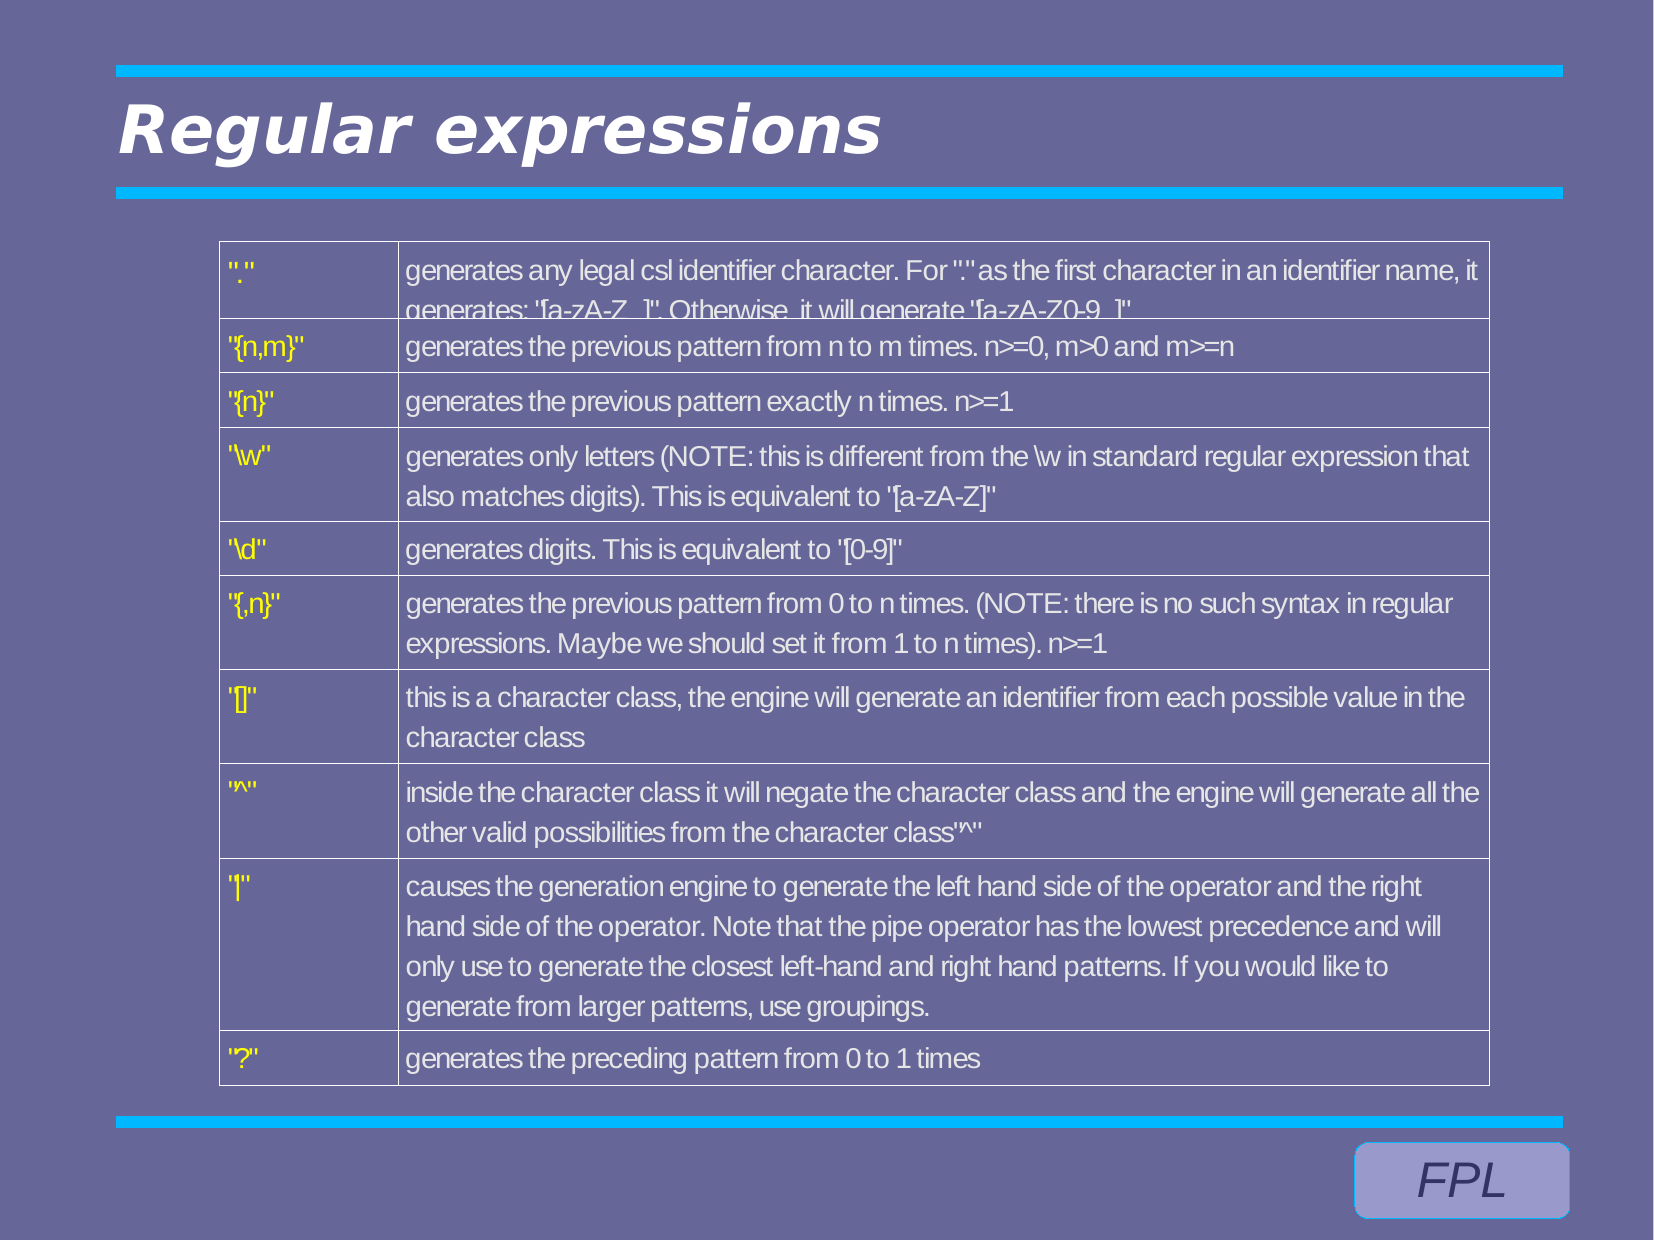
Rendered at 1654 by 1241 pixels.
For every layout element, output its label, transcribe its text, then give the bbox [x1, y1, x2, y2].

chart [217, 239, 1493, 1088]
title Regular expressions [118, 41, 1531, 219]
